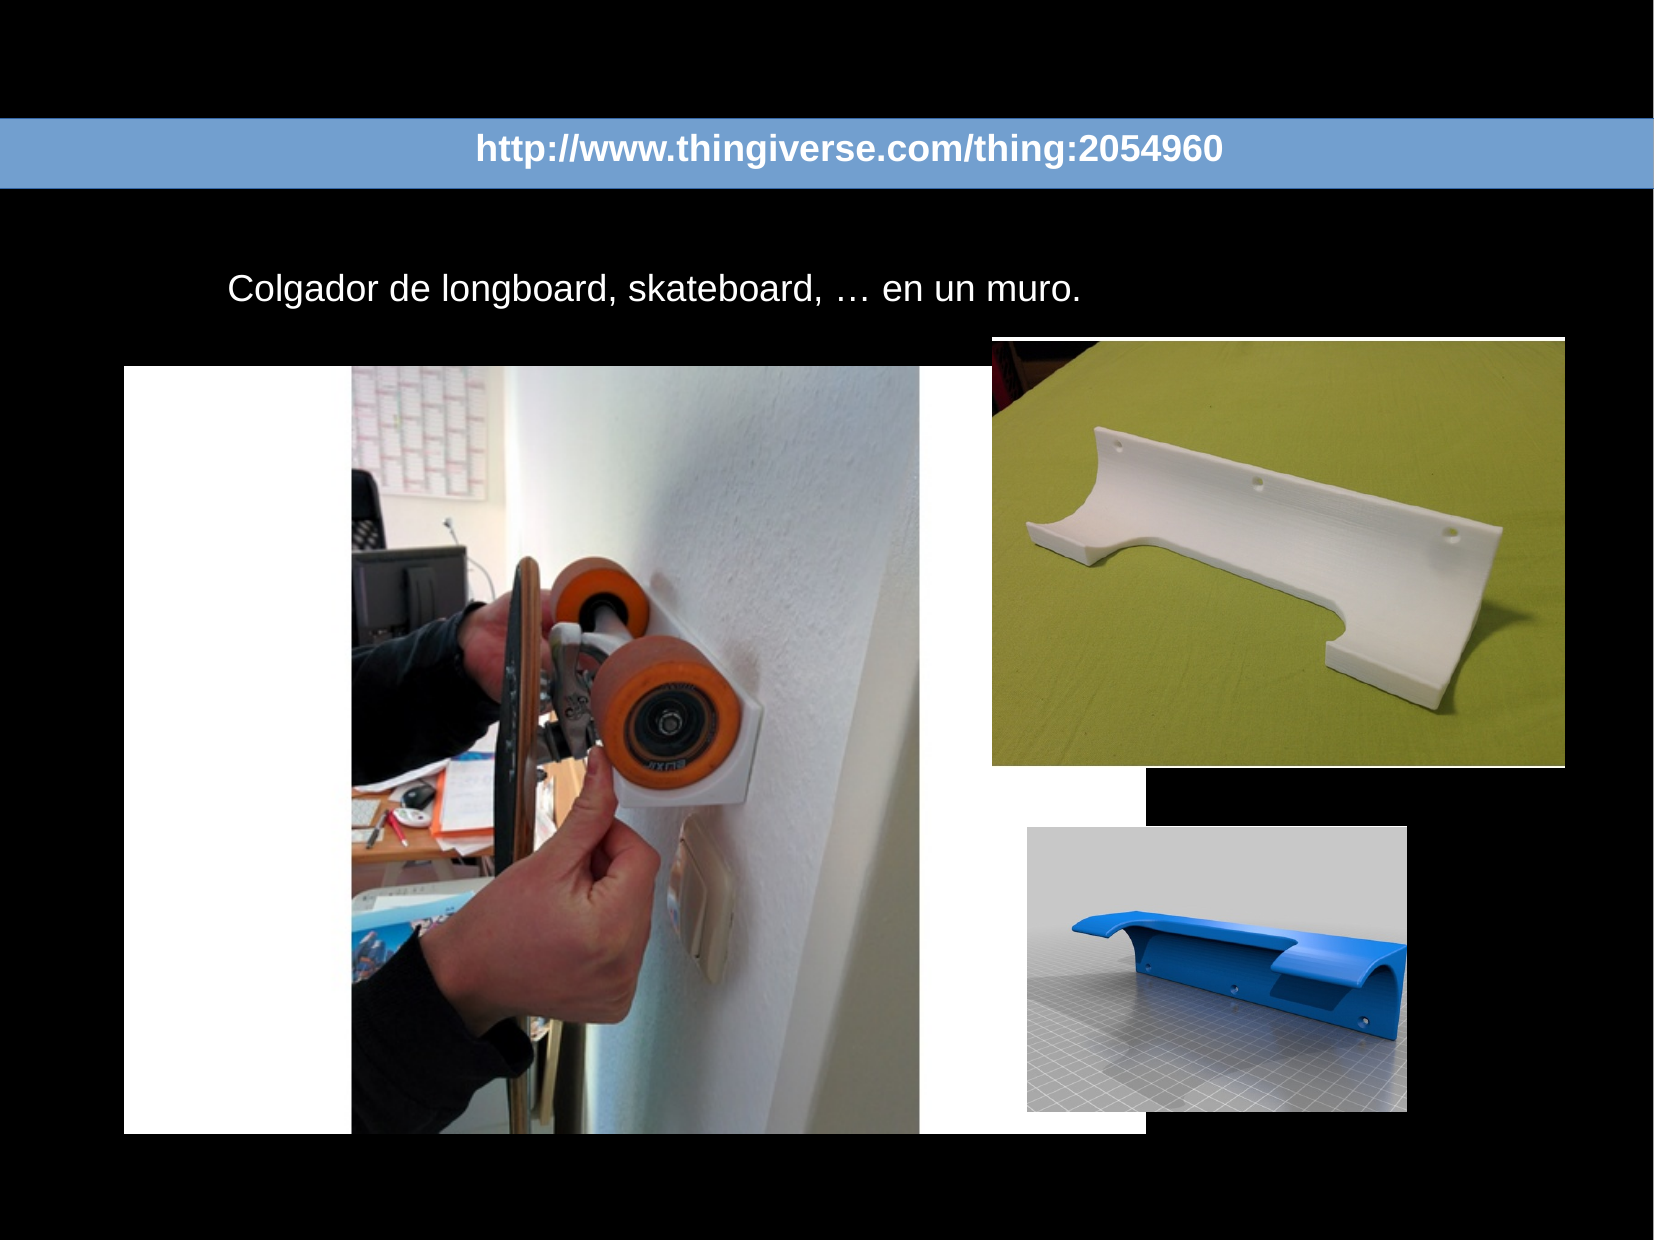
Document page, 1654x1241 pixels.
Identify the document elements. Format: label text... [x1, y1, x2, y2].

picture [124, 337, 1565, 1134]
text_box http://www.thingiverse.com/thing:2054960 [460, 120, 1630, 178]
text_box Colgador de longboard, skateboard, … en un muro. [212, 259, 1394, 317]
text_box [0, 118, 1654, 189]
